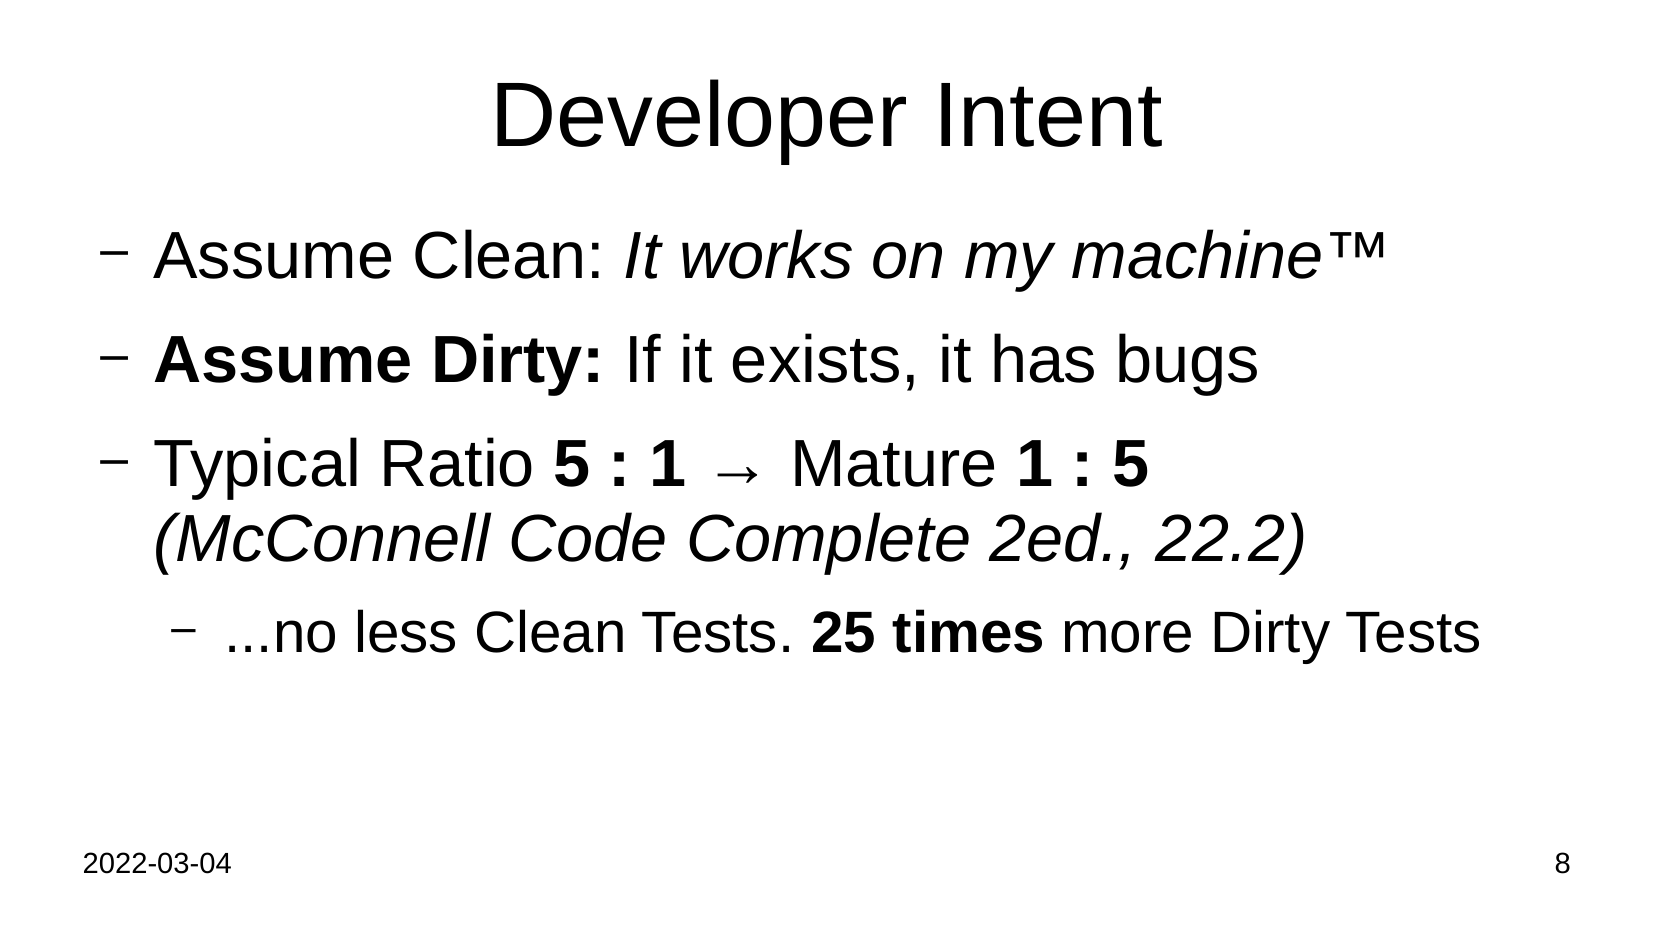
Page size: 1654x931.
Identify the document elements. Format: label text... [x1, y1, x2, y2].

list Assume Clean: It works on my machine™ Assume Dirty: If it exists, it has bugs Typical Ratio 5 : 1 → Mature 1 : 5 (McConnell Code Complete 2ed., 22.2) ...no less Clean Tests. 25 times more Dirty Tests [82, 217, 1571, 758]
title Developer Intent [82, 37, 1571, 193]
